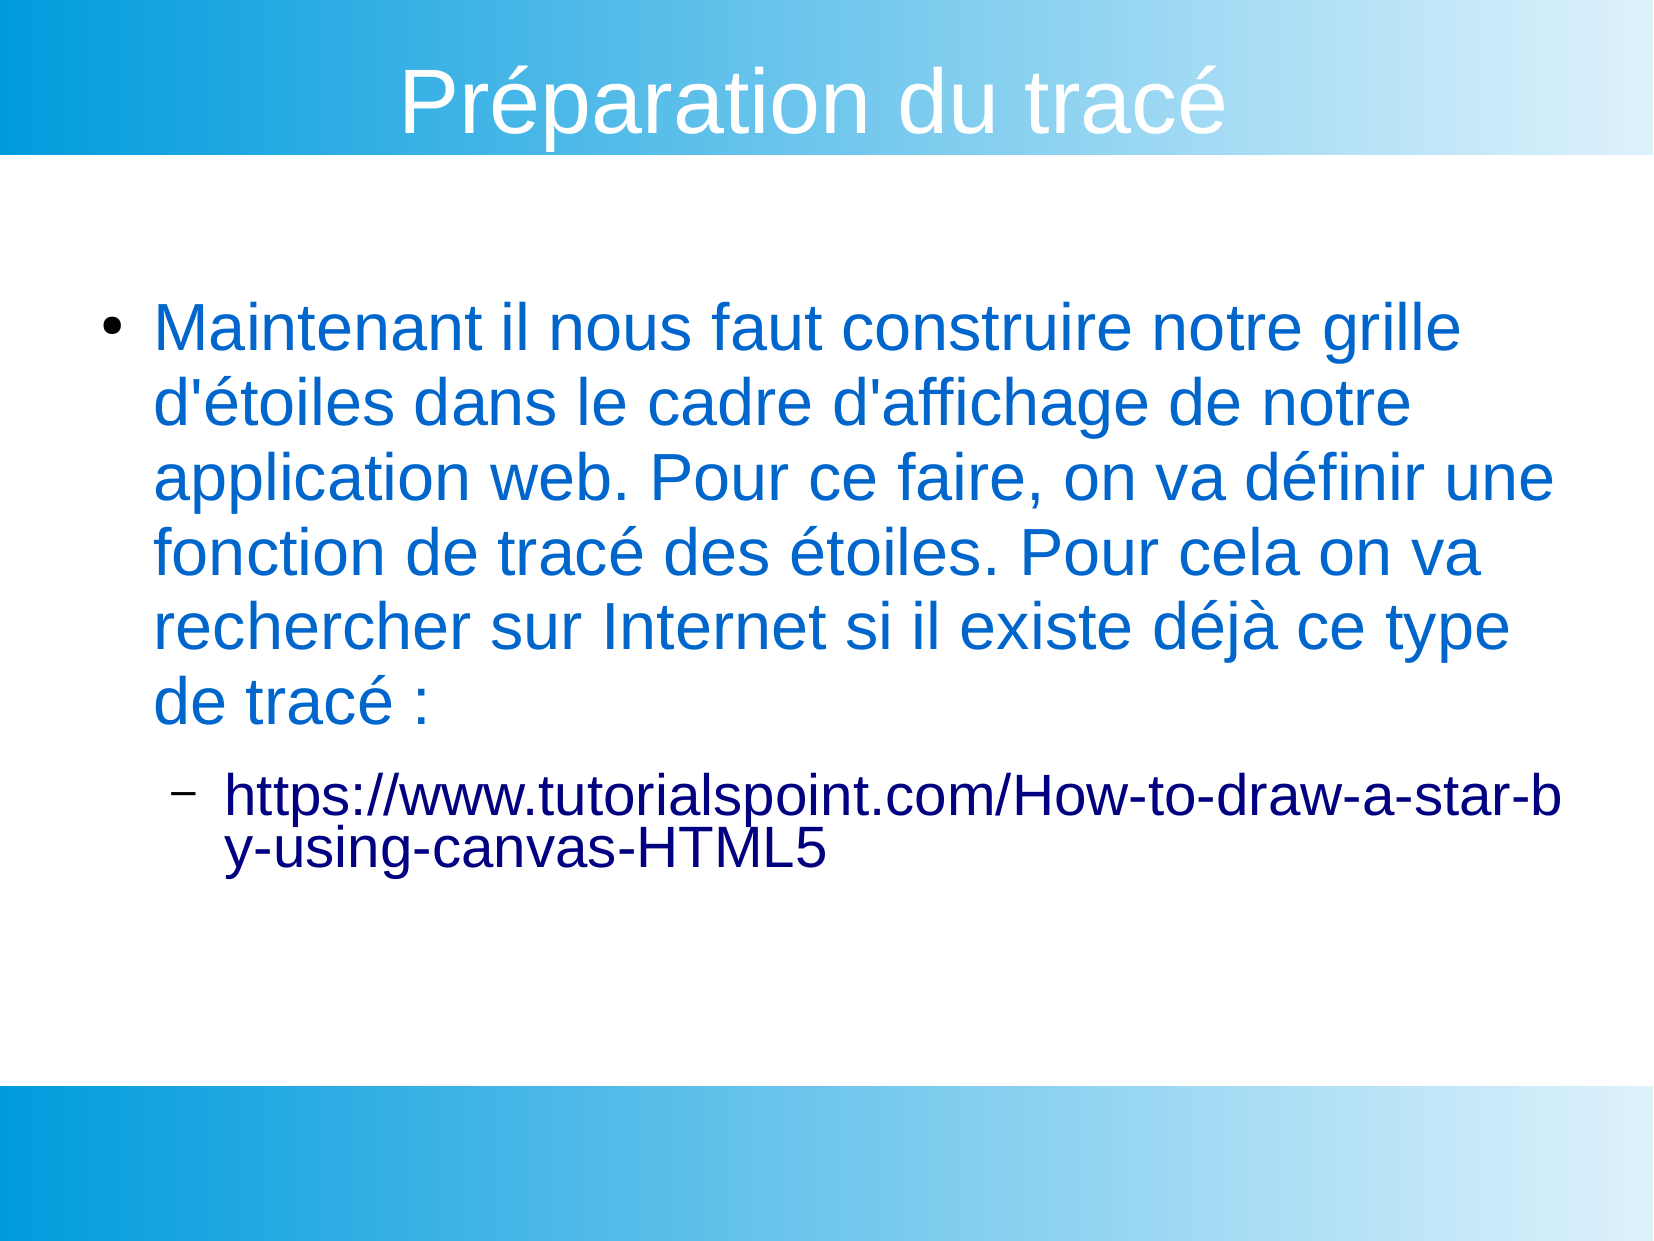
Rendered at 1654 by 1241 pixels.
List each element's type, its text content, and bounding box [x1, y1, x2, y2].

list Maintenant il nous faut construire notre grille d'étoiles dans le cadre d'affichage de notre application web. Pour ce faire, on va définir une fonction de tracé des étoiles. Pour cela on va rechercher sur Internet si il existe déjà ce type de tracé : https://www.tutorialspoint.com/How-to-draw-a-star-by-using-canvas-HTML5 [82, 290, 1571, 1010]
title Préparation du tracé [82, 49, 1571, 155]
